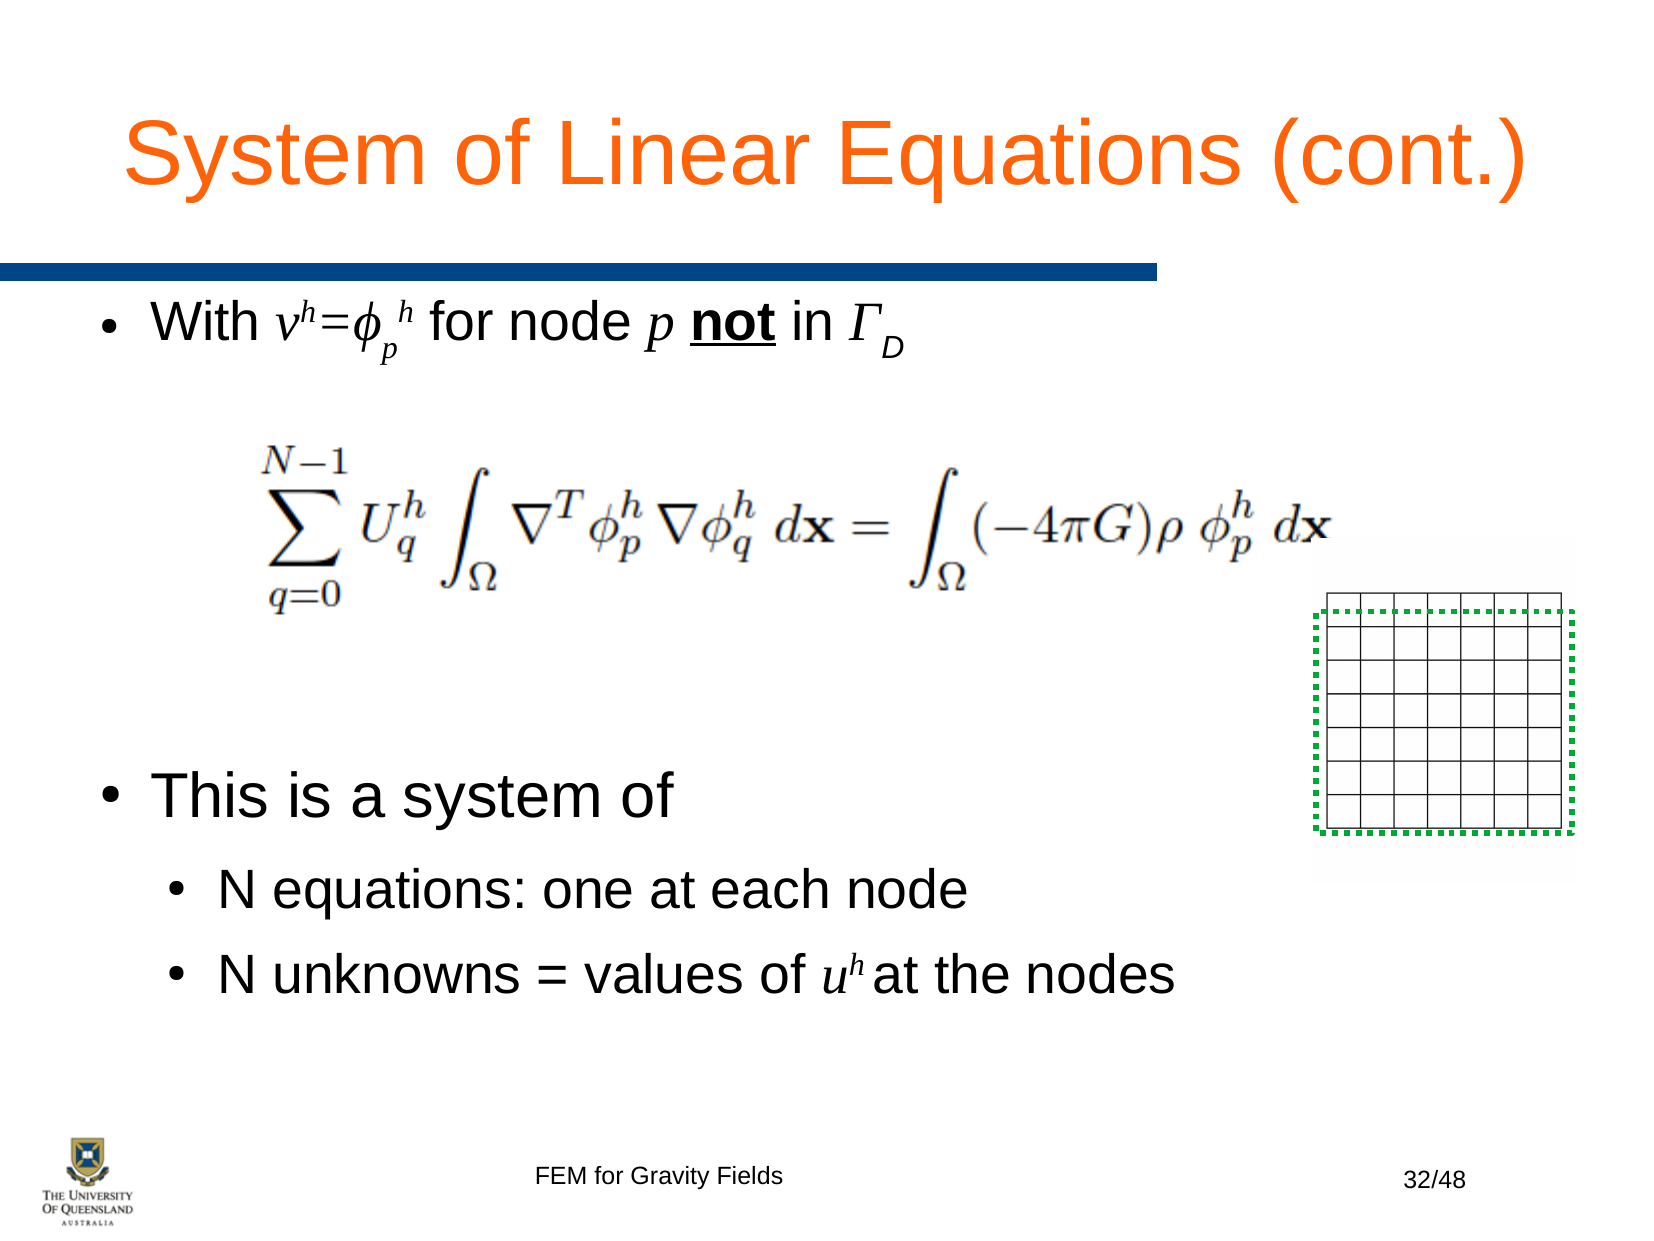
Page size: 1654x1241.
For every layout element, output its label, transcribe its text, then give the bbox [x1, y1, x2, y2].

picture [148, 422, 1577, 883]
picture [35, 1133, 142, 1235]
title System of Linear Equations (cont.) [82, 49, 1571, 257]
list With vh=ϕph for node p not in ΓD This is a system of N equations: one at each node N unknowns = values of uh at the nodes [82, 290, 1571, 1010]
